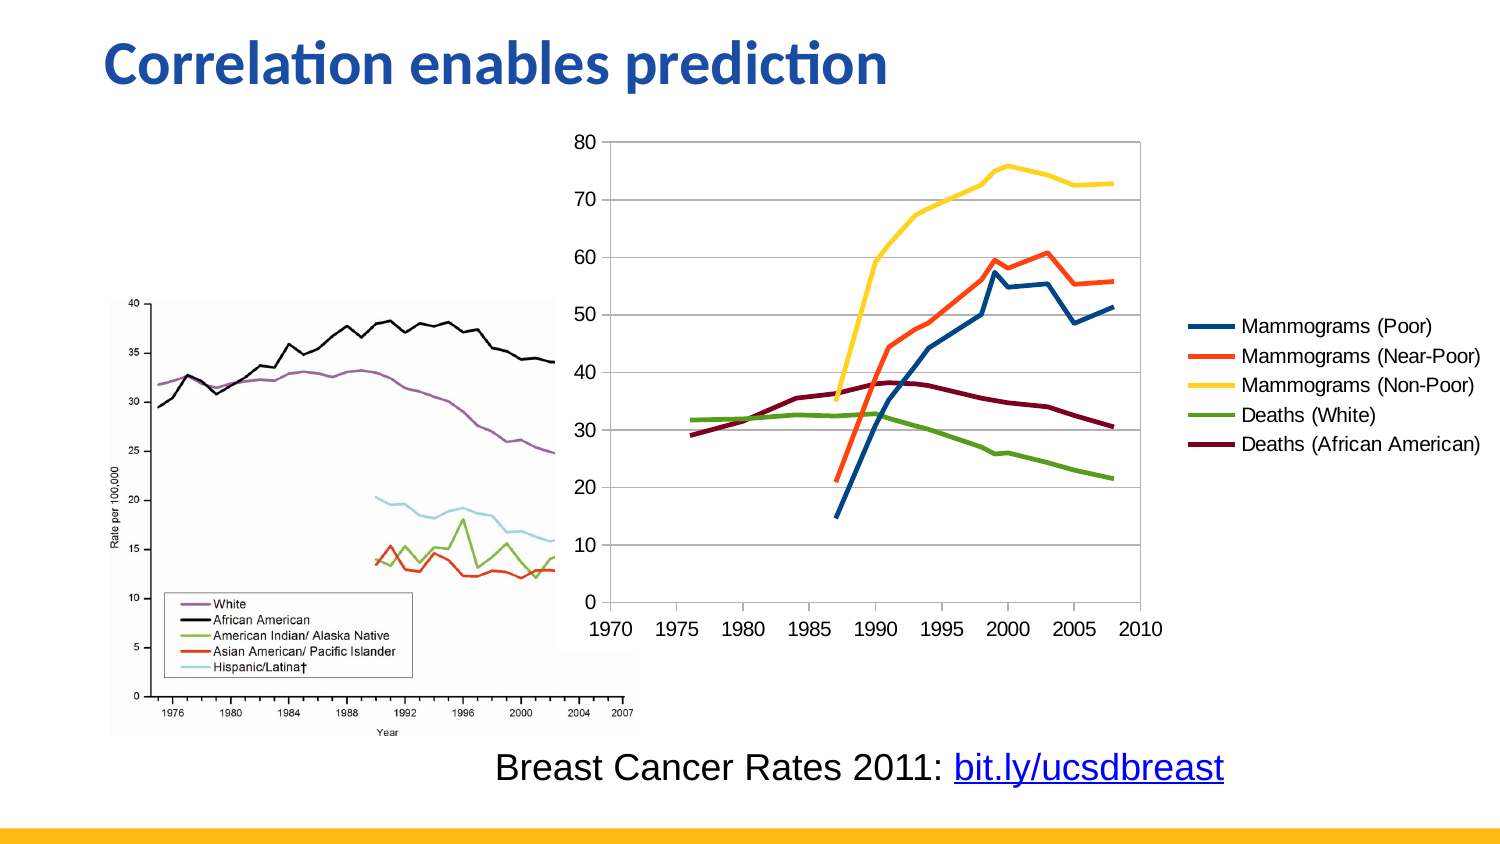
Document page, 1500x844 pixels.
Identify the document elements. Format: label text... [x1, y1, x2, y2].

picture [110, 299, 633, 736]
text_box Correlation enables prediction [90, 30, 1440, 227]
chart [555, 120, 1500, 652]
text_box Breast Cancer Rates 2011: bit.ly/ucsdbreast [480, 735, 1245, 811]
